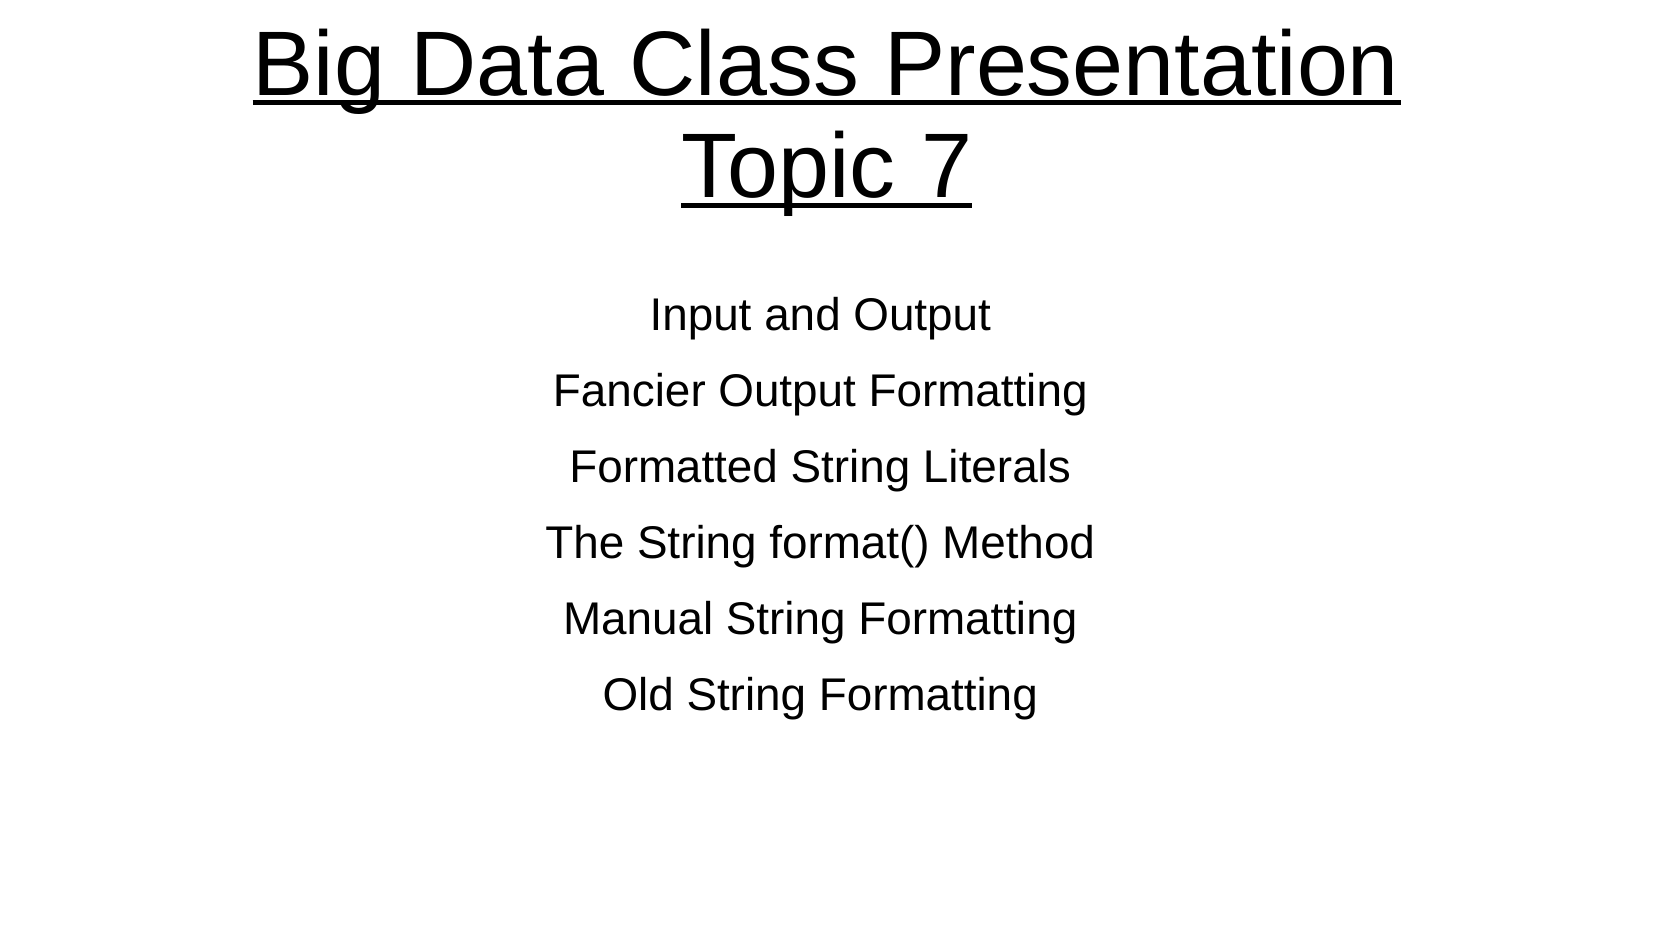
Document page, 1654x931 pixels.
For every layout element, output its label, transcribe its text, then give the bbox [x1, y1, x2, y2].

title Big Data Class Presentation Topic 7 [82, 12, 1571, 218]
subtitle Input and Output Fancier Output Formatting Formatted String Literals The String format() Method Manual String Formatting Old String Formatting [82, 258, 1571, 799]
